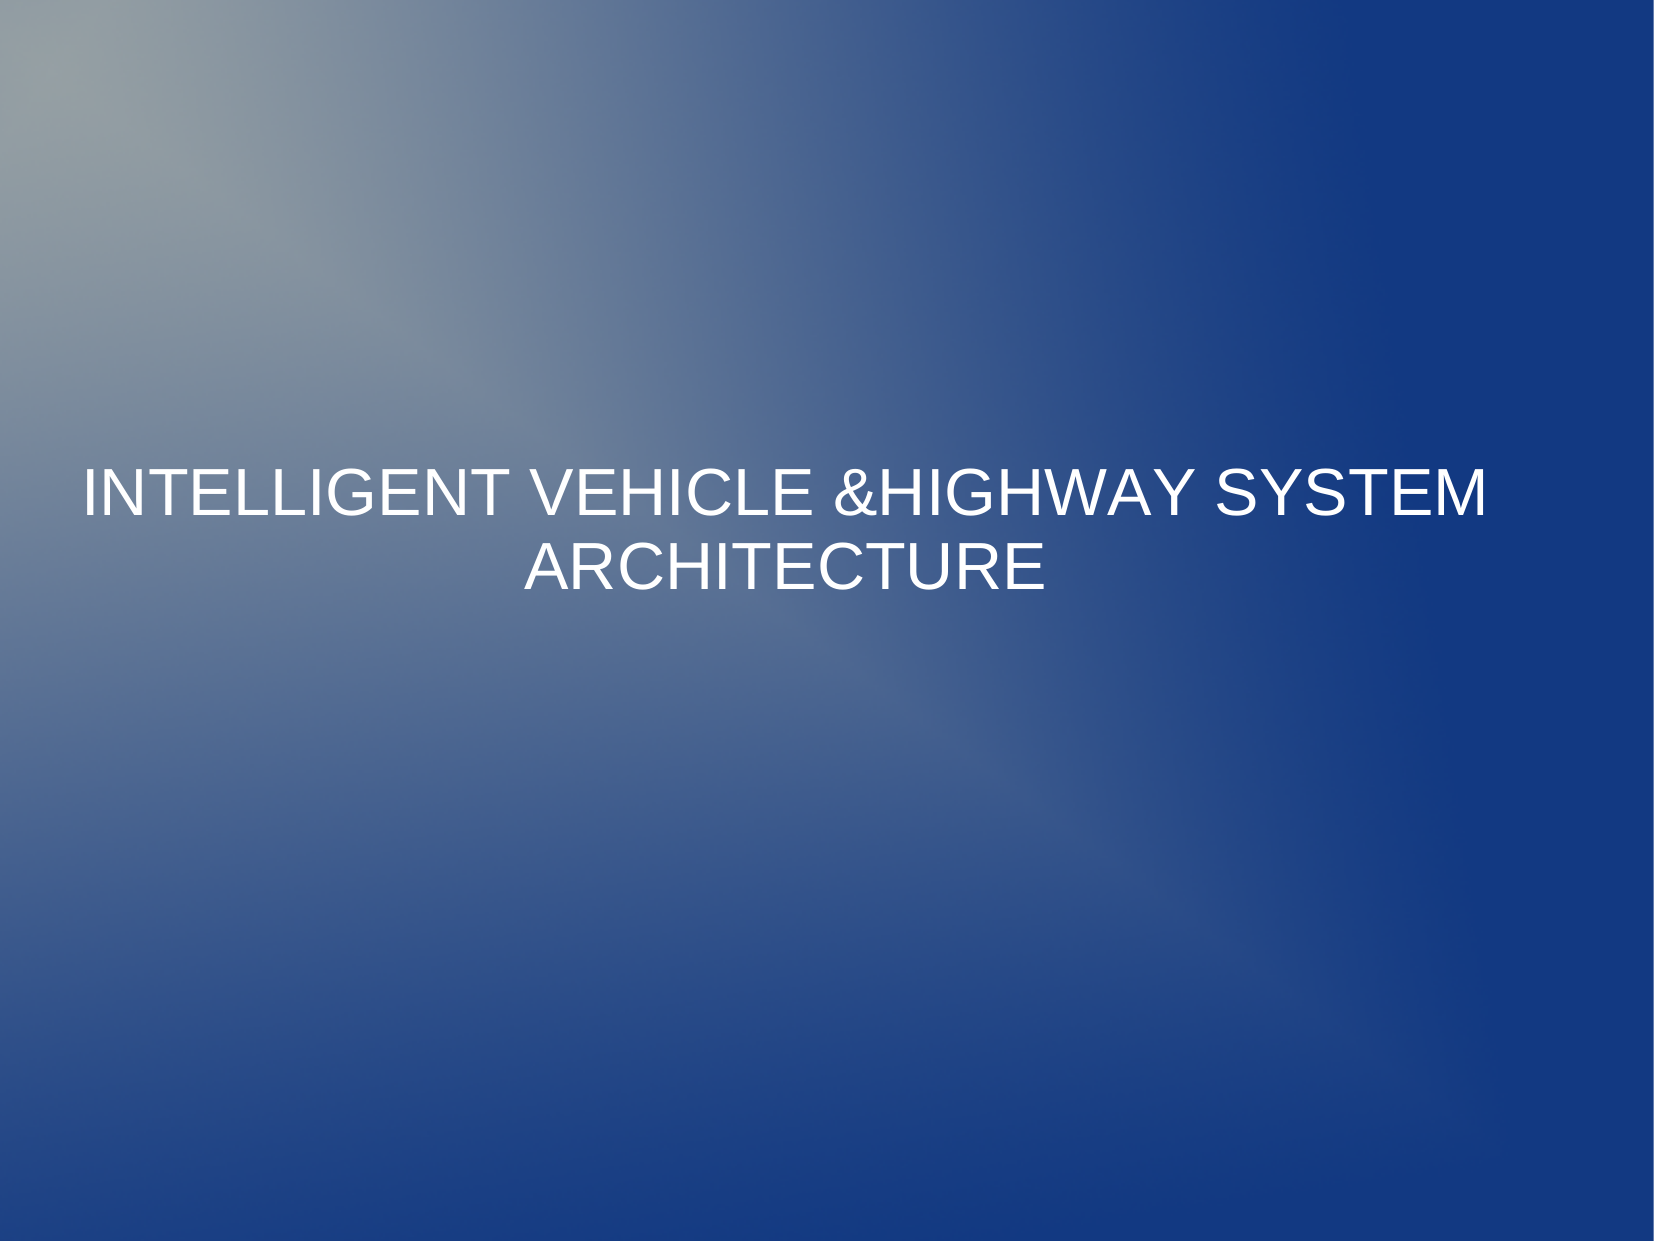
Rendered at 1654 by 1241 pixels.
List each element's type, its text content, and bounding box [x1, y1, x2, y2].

subtitle INTELLIGENT VEHICLE &HIGHWAY SYSTEM ARCHITECTURE [41, 120, 1531, 939]
picture [0, 0, 1654, 1241]
